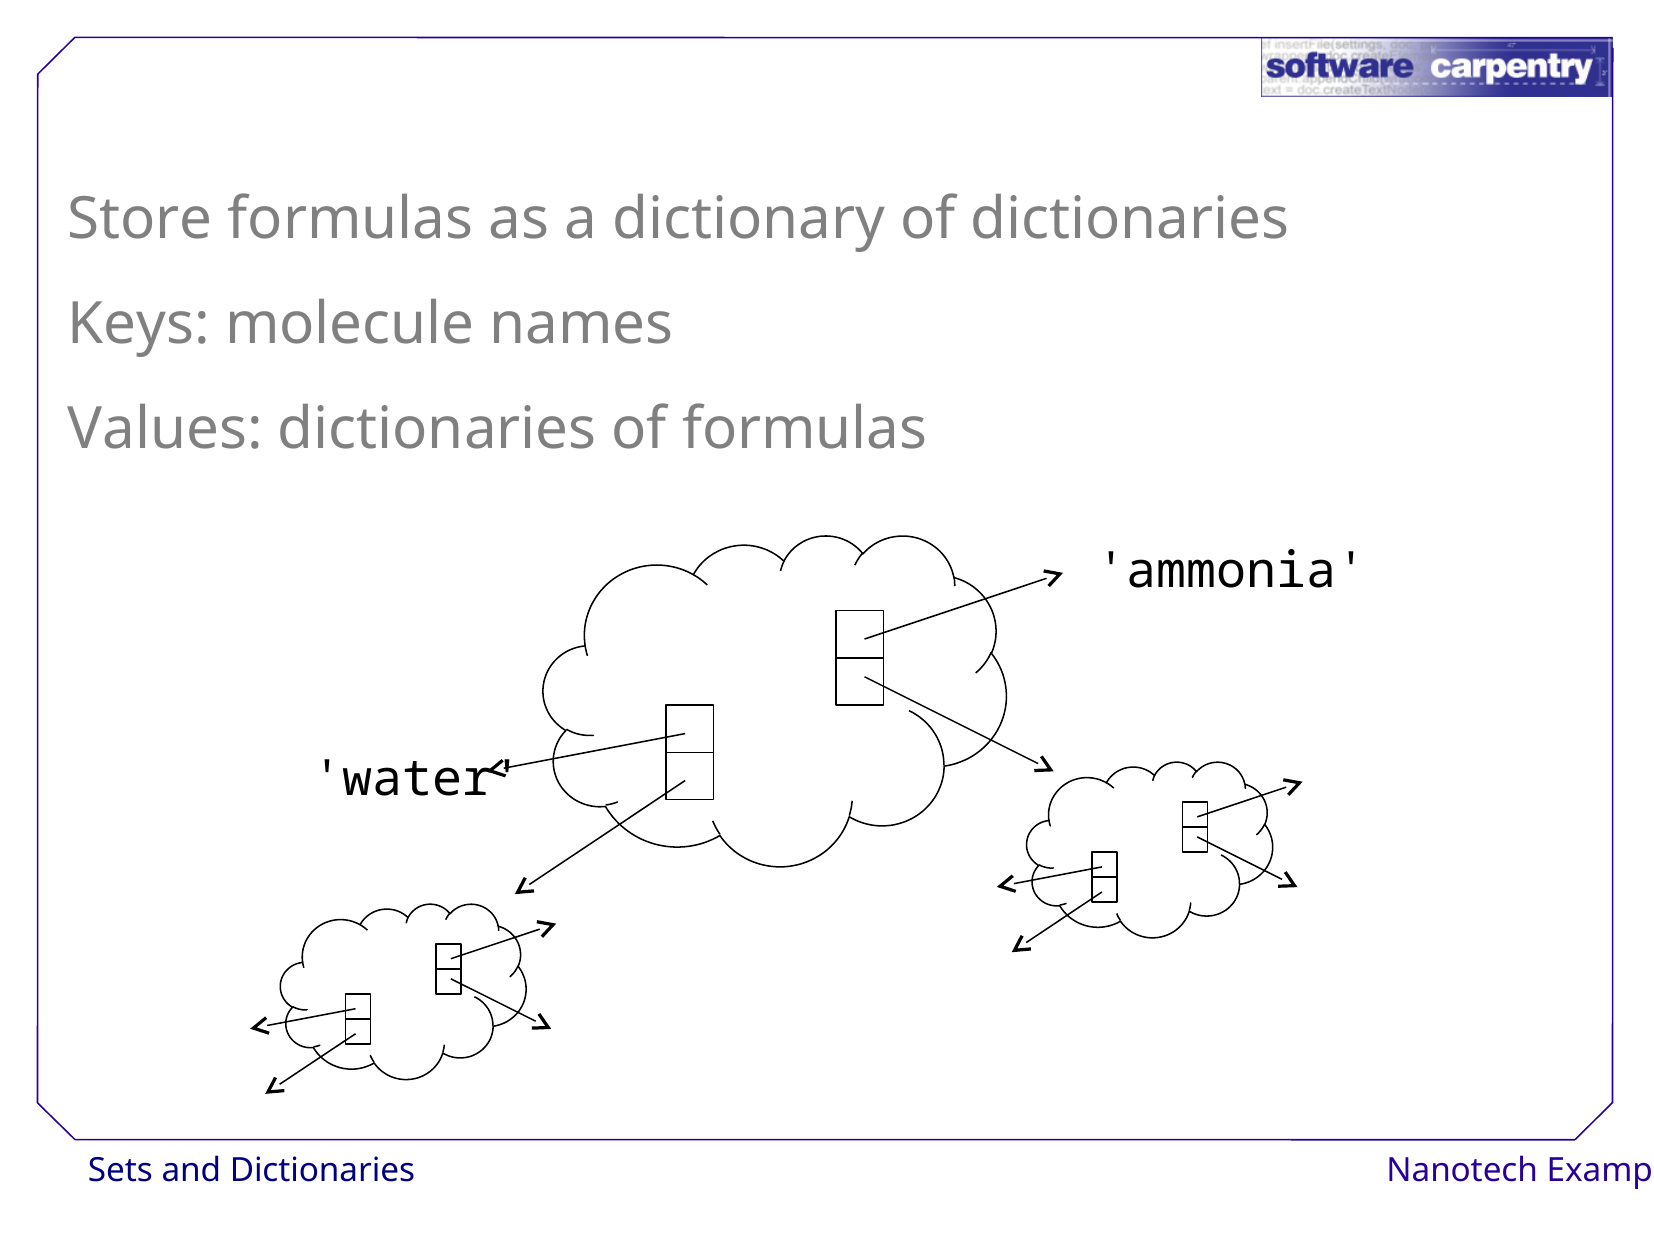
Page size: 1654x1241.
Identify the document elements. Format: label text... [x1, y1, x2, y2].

picture [1261, 39, 1613, 97]
text_box Store formulas as a dictionary of dictionaries Keys: molecule names Values: dictionaries of formulas [52, 138, 1455, 469]
text_box 'water' [297, 742, 478, 810]
text_box 'ammonia' [1081, 535, 1290, 602]
